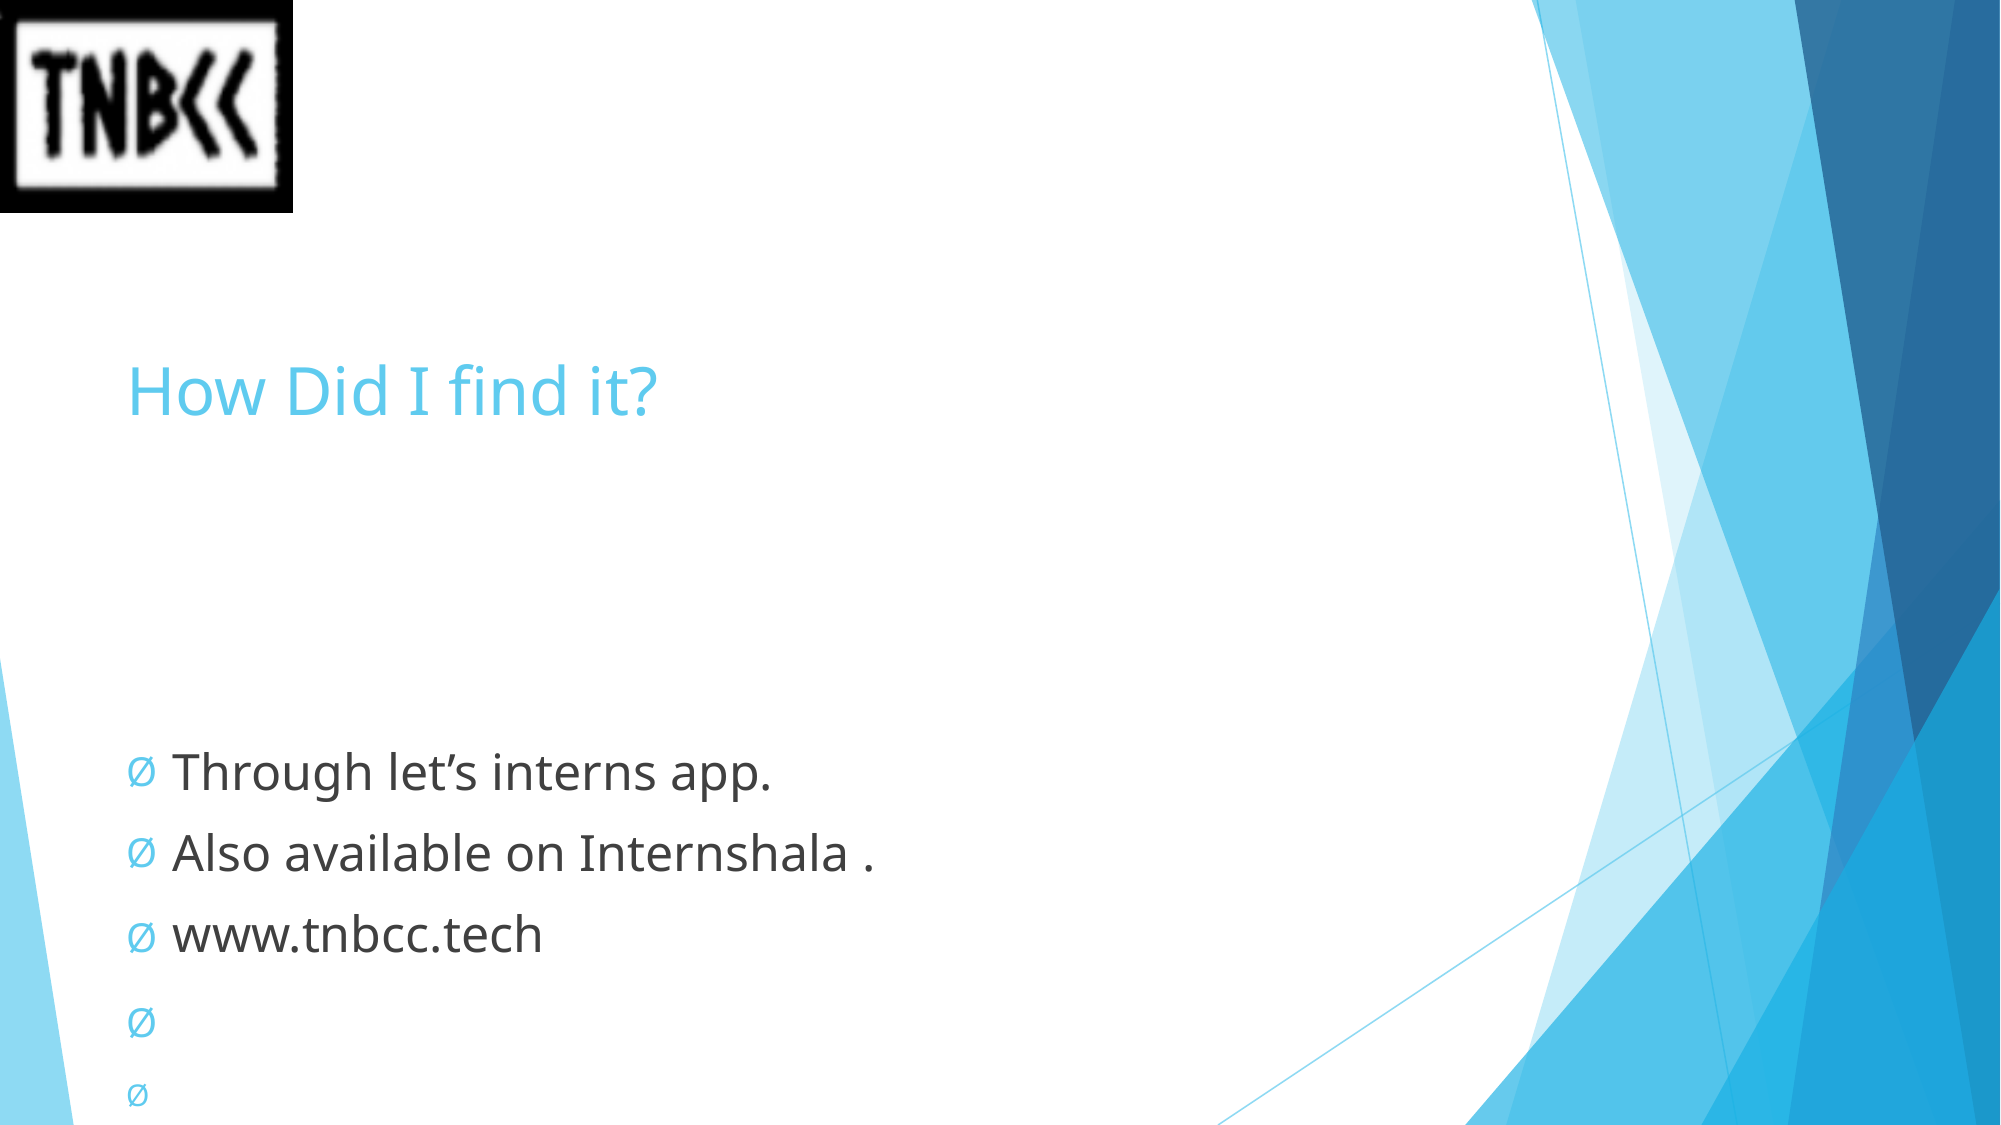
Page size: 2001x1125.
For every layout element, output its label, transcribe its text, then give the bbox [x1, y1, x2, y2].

title How Did I find it? [180, 74, 1592, 633]
picture [0, 0, 293, 213]
list Through let’s interns app. Also available on Internshala . www.tnbcc.tech [240, 524, 1651, 783]
